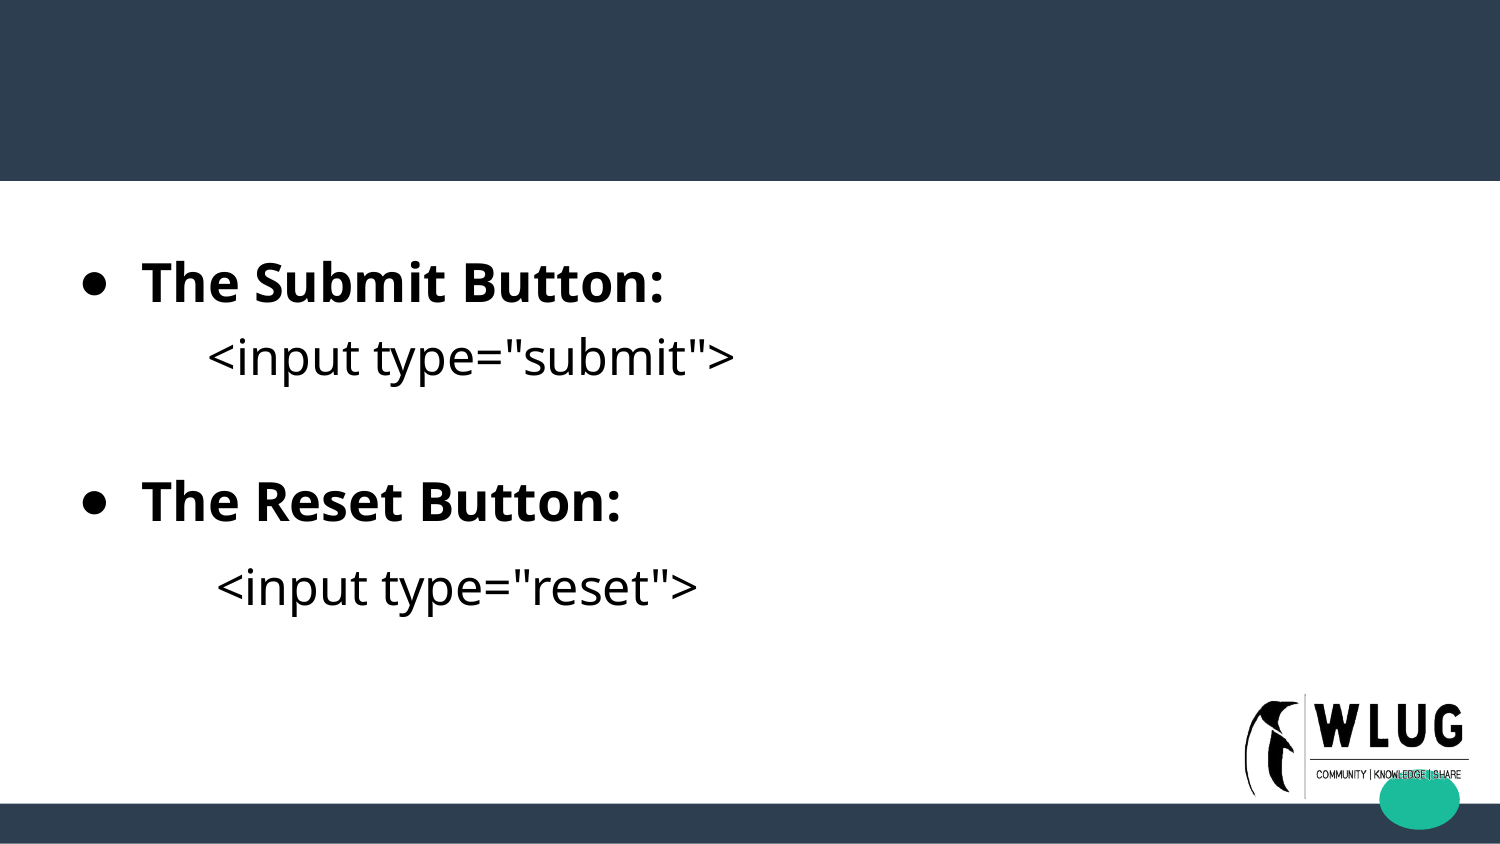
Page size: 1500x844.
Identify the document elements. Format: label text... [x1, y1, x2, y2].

list The Submit Button: <input type="submit"> The Reset Button: <input type="reset"> [51, 233, 1449, 650]
picture [1229, 686, 1477, 804]
